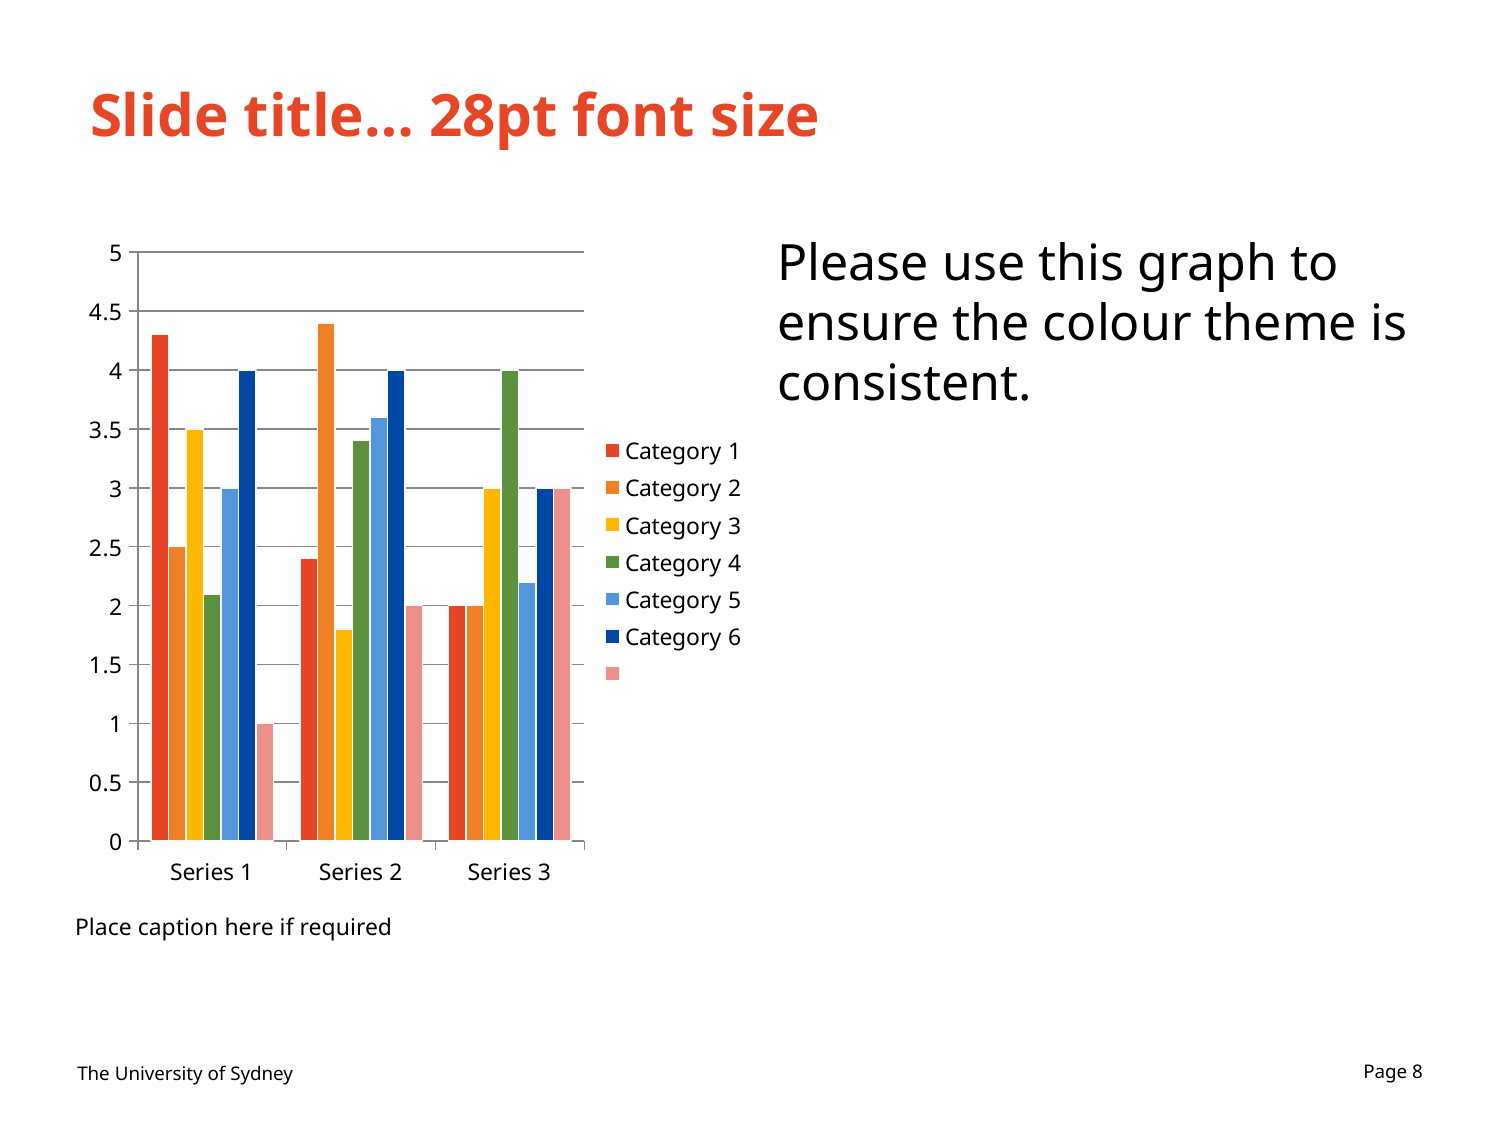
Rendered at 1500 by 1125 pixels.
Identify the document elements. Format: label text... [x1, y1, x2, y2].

chart [75, 223, 762, 901]
title Slide title… 28pt font size [75, 19, 1425, 207]
list Place caption here if required [75, 900, 738, 989]
list Please use this graph to ensure the colour theme is consistent. [762, 223, 1425, 966]
